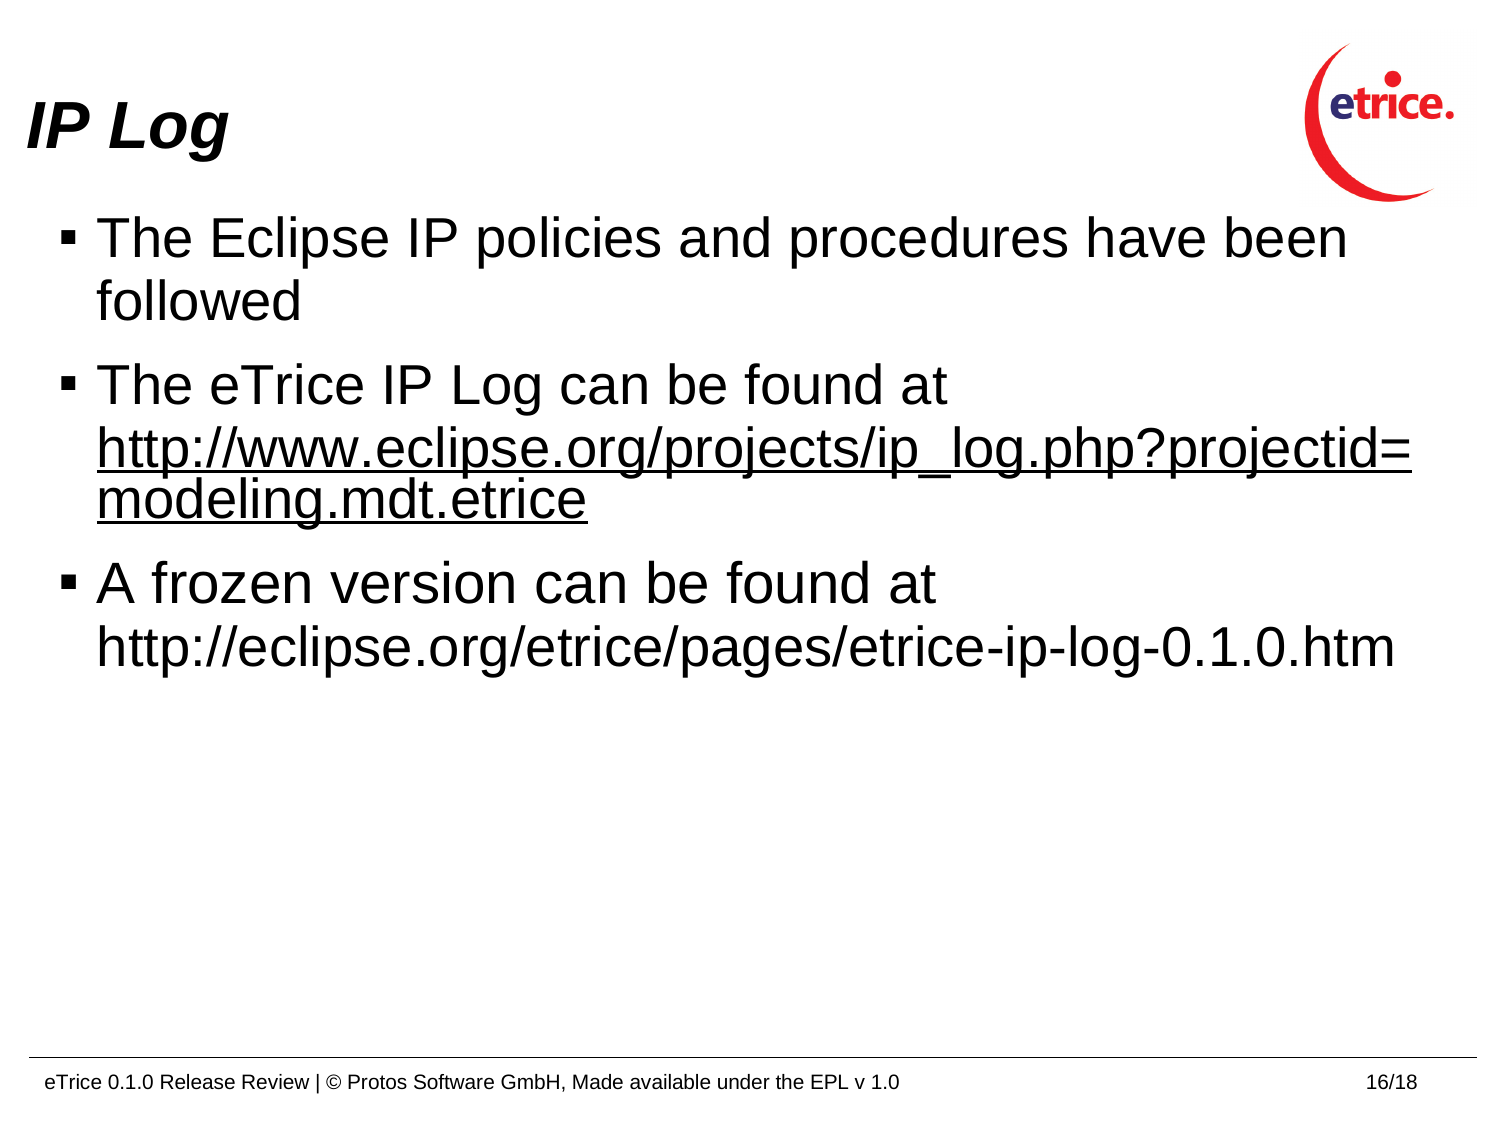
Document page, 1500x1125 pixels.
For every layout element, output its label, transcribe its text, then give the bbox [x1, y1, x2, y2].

title IP Log [26, 84, 1474, 172]
picture [1299, 29, 1477, 207]
list The Eclipse IP policies and procedures have been followed The eTrice IP Log can be found at http://www.eclipse.org/projects/ip_log.php?projectid=modeling.mdt.etrice A frozen version can be found at http://eclipse.org/etrice/pages/etrice-ip-log-0.1.0.htm [59, 206, 1418, 1040]
